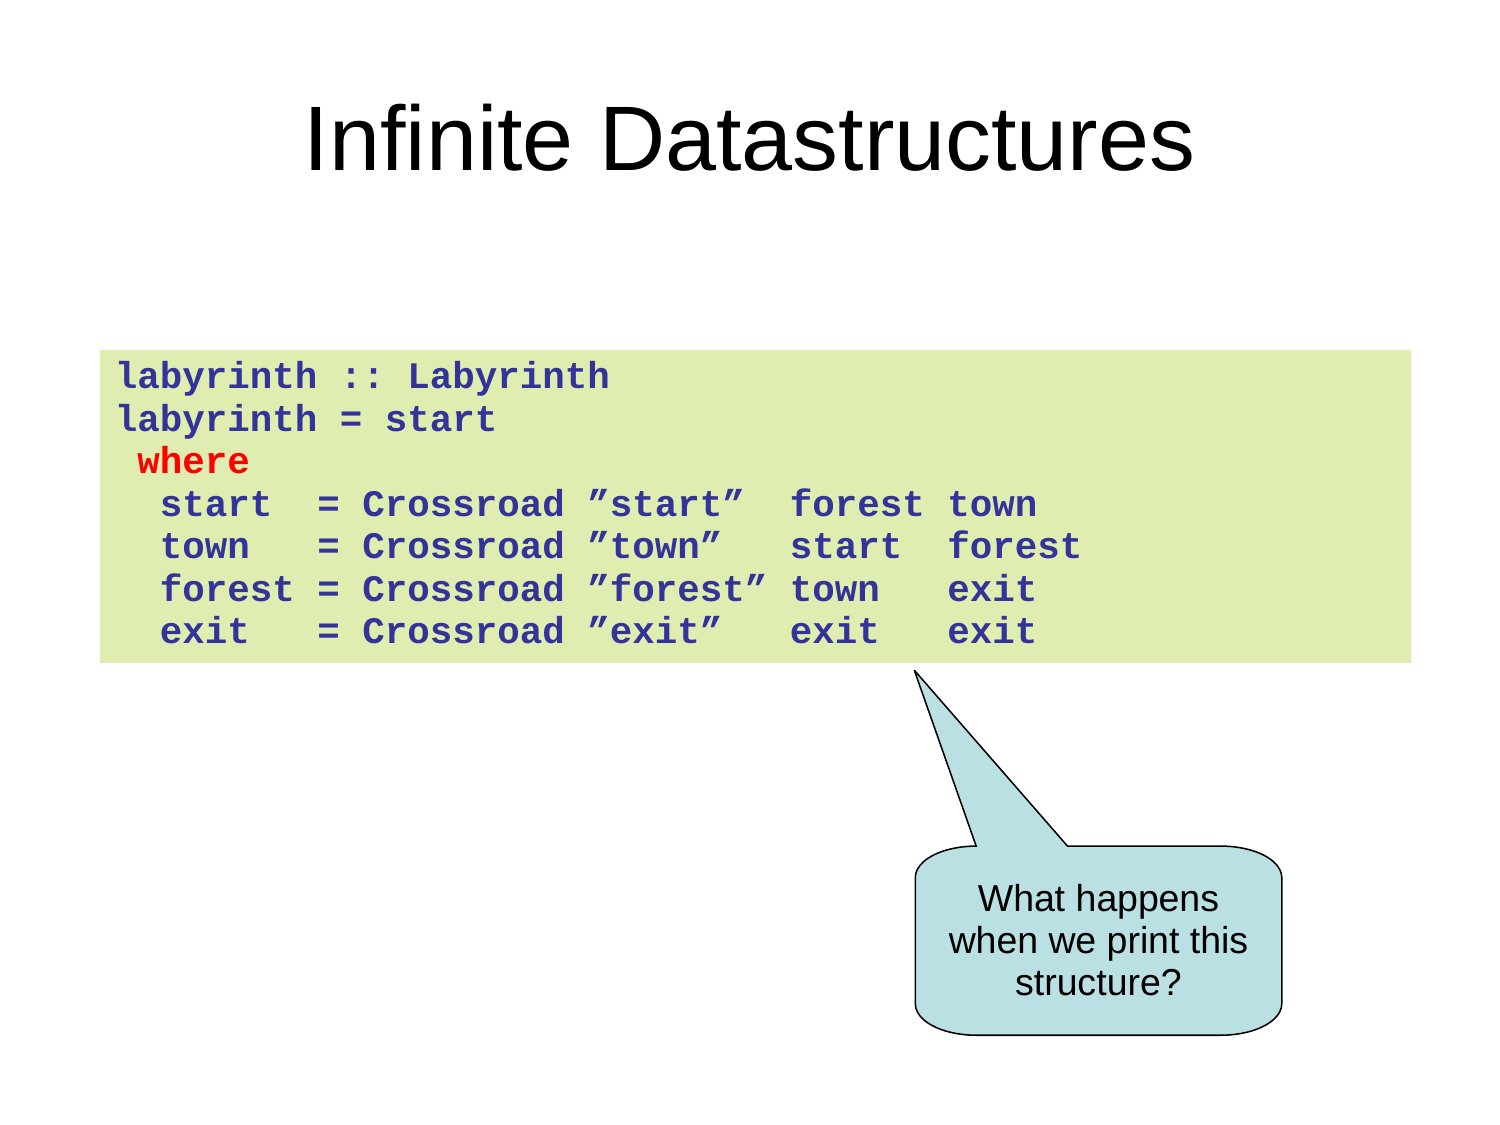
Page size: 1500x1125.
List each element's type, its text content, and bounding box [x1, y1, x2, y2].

text_box labyrinth :: Labyrinth labyrinth = start where start = Crossroad ”start” forest town town = Crossroad ”town” start forest forest = Crossroad ”forest” town exit exit = Crossroad ”exit” exit exit [100, 349, 1412, 664]
title Infinite Datastructures [75, 45, 1426, 233]
text_box What happens when we print this structure? [914, 670, 1282, 1036]
